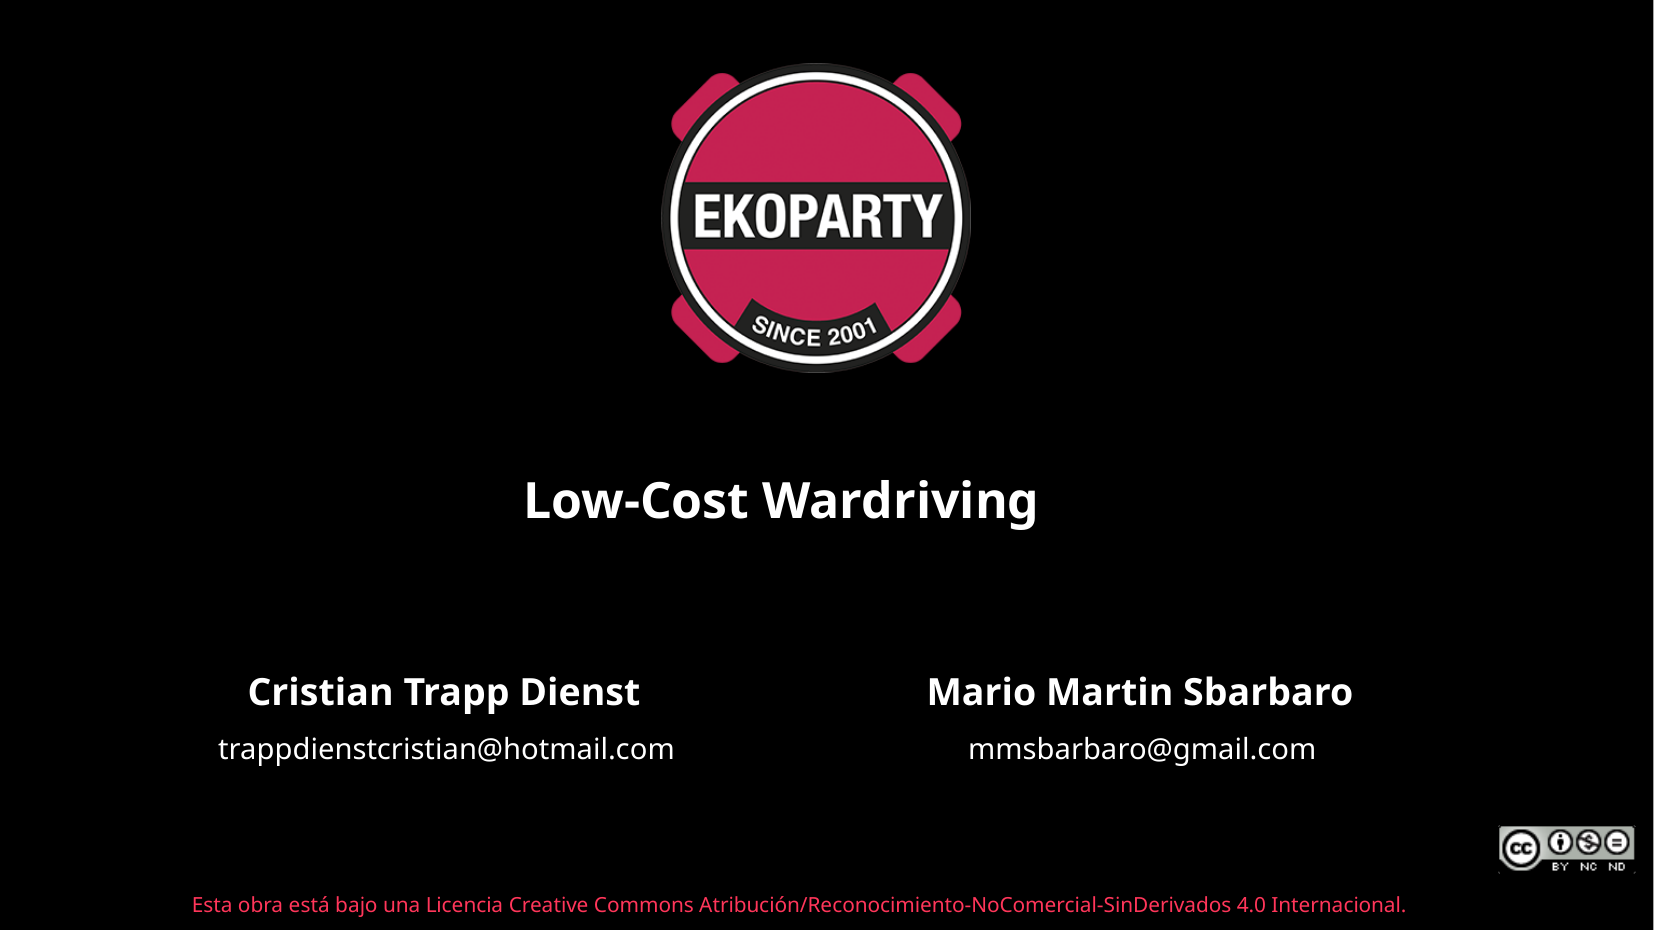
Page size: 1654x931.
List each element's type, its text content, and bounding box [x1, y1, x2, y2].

text_box Mario Martin Sbarbaro [911, 657, 1421, 720]
picture [656, 58, 975, 378]
text_box mmsbarbaro@gmail.com [953, 720, 1373, 778]
text_box trappdienstcristian@hotmail.com [203, 720, 752, 778]
text_box Cristian Trapp Dienst [232, 657, 709, 720]
picture [1498, 825, 1636, 875]
text_box Low-Cost Wardriving [508, 457, 1146, 538]
text_box Esta obra está bajo una Licencia Creative Commons Atribución/Reconocimiento-NoComercial-SinDerivados 4.0 Internacional. [177, 883, 1654, 924]
